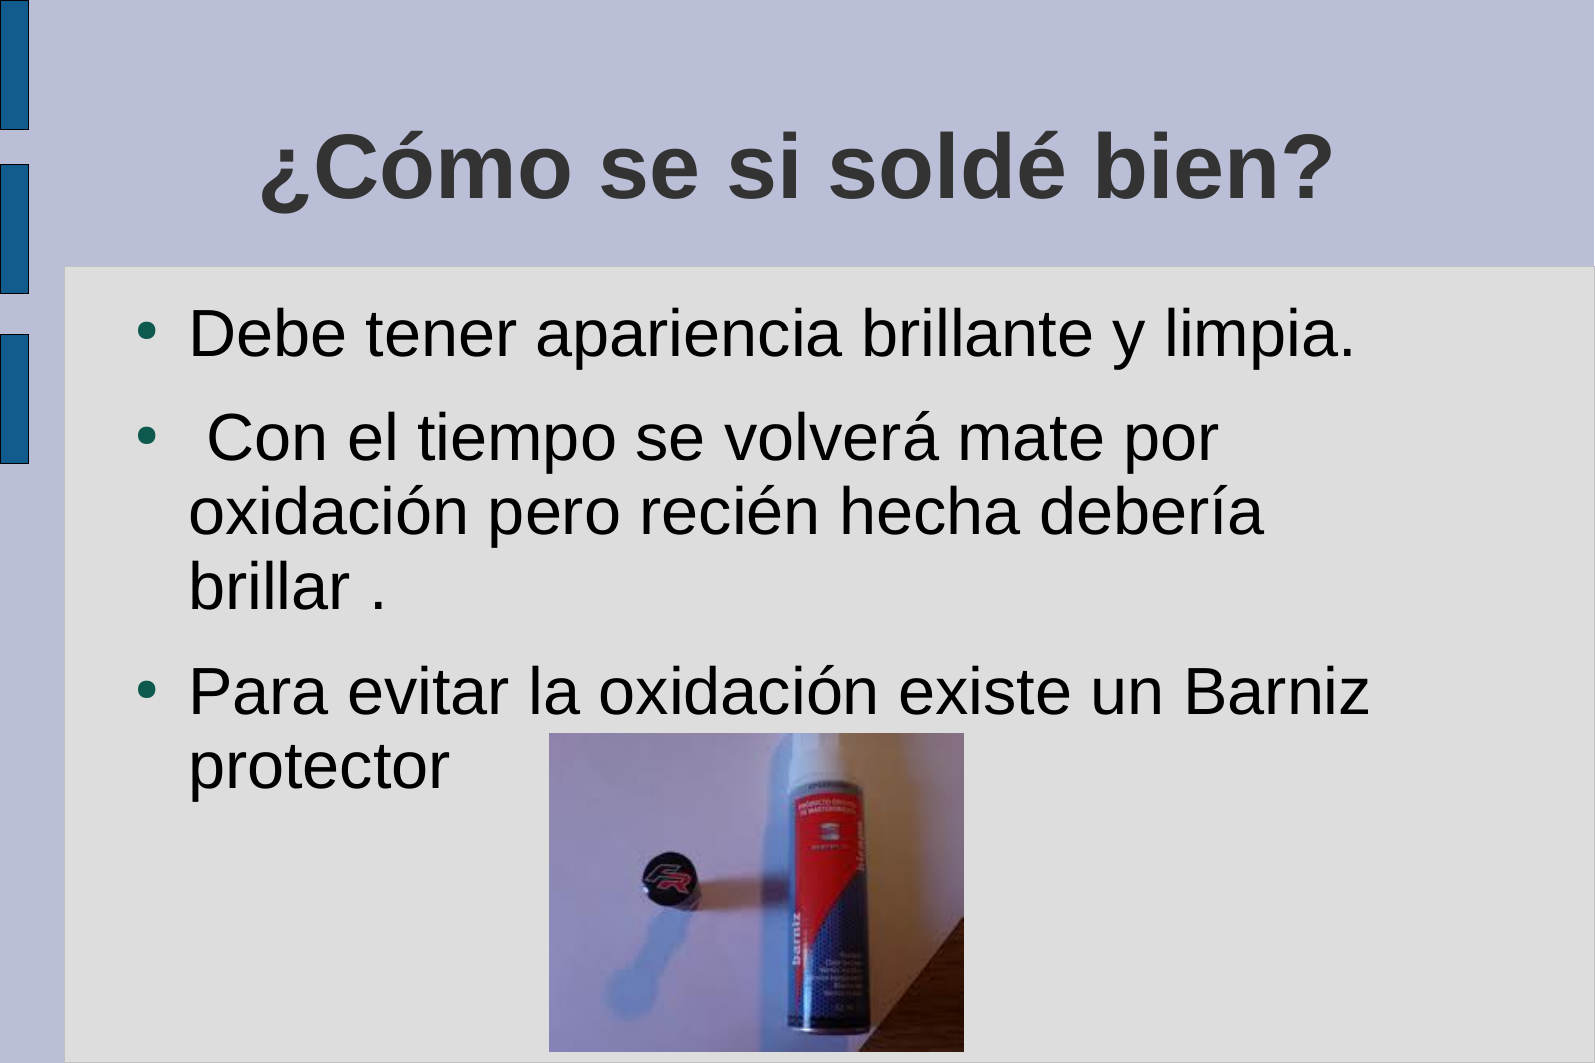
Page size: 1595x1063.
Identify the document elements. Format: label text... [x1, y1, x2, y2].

list Debe tener apariencia brillante y limpia. Con el tiempo se volverá mate por oxidación pero recién hecha debería brillar . Para evitar la oxidación existe un Barniz protector [117, 295, 1479, 1063]
picture [549, 733, 964, 1052]
title ¿Cómo se si soldé bien? [117, 85, 1479, 249]
